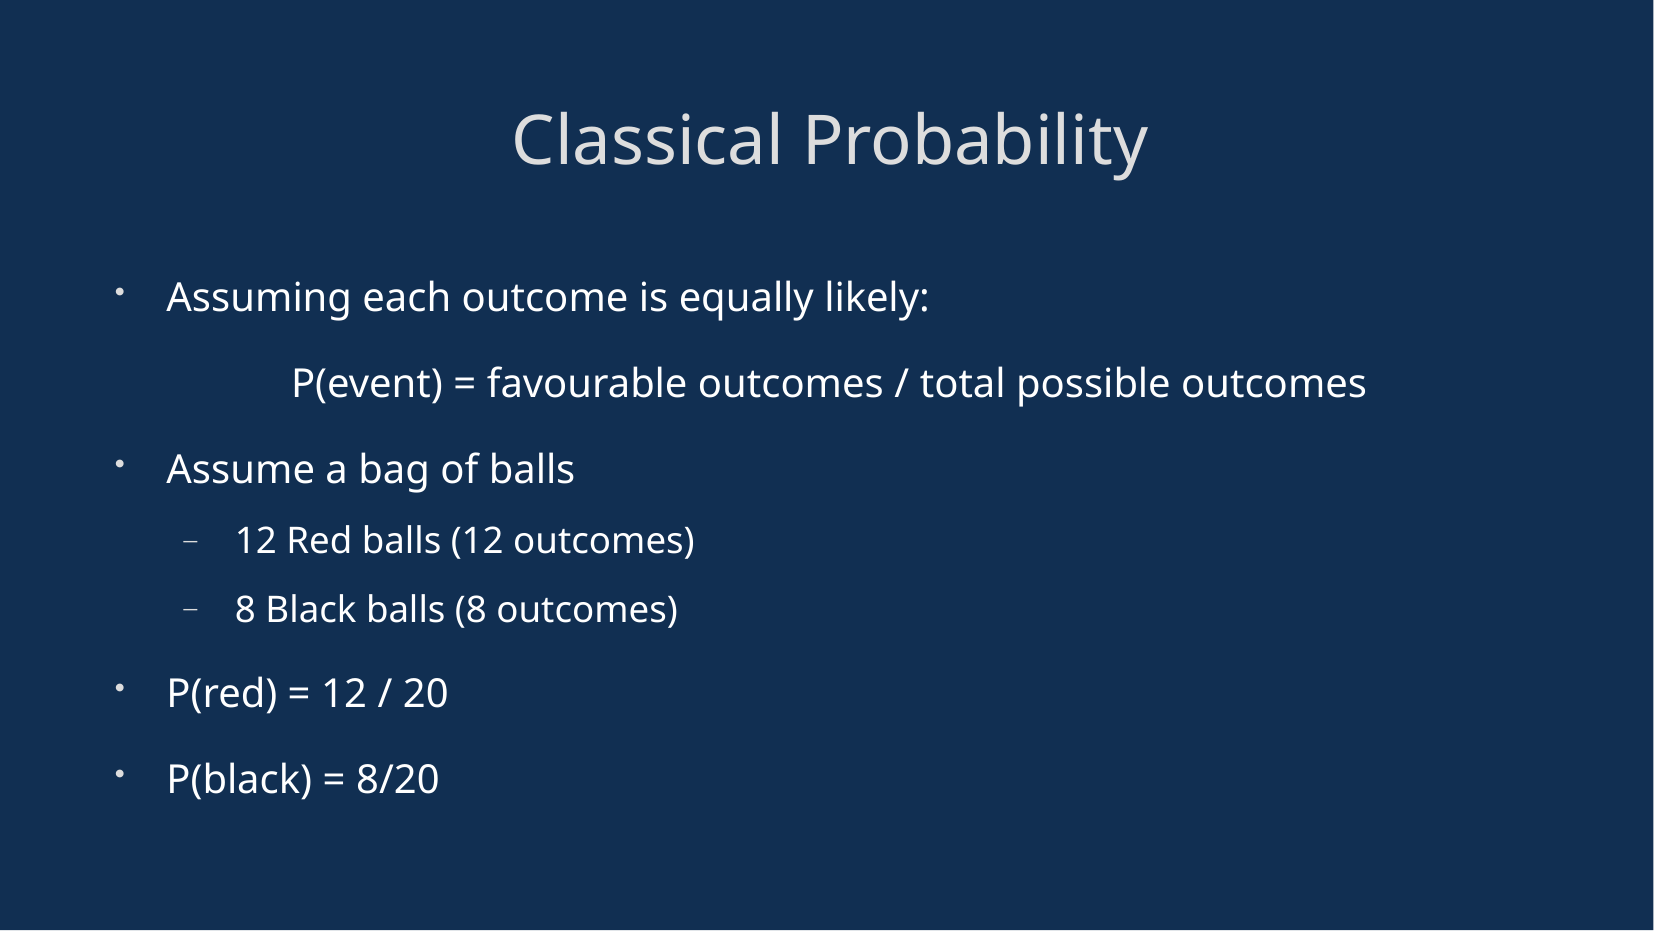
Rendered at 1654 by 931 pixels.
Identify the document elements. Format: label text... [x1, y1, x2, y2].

list Assuming each outcome is equally likely: P(event) = favourable outcomes / total possible outcomes Assume a bag of balls 12 Red balls (12 outcomes) 8 Black balls (8 outcomes) P(red) = 12 / 20 P(black) = 8/20 [97, 268, 1563, 806]
title Classical Probability [97, 56, 1563, 220]
